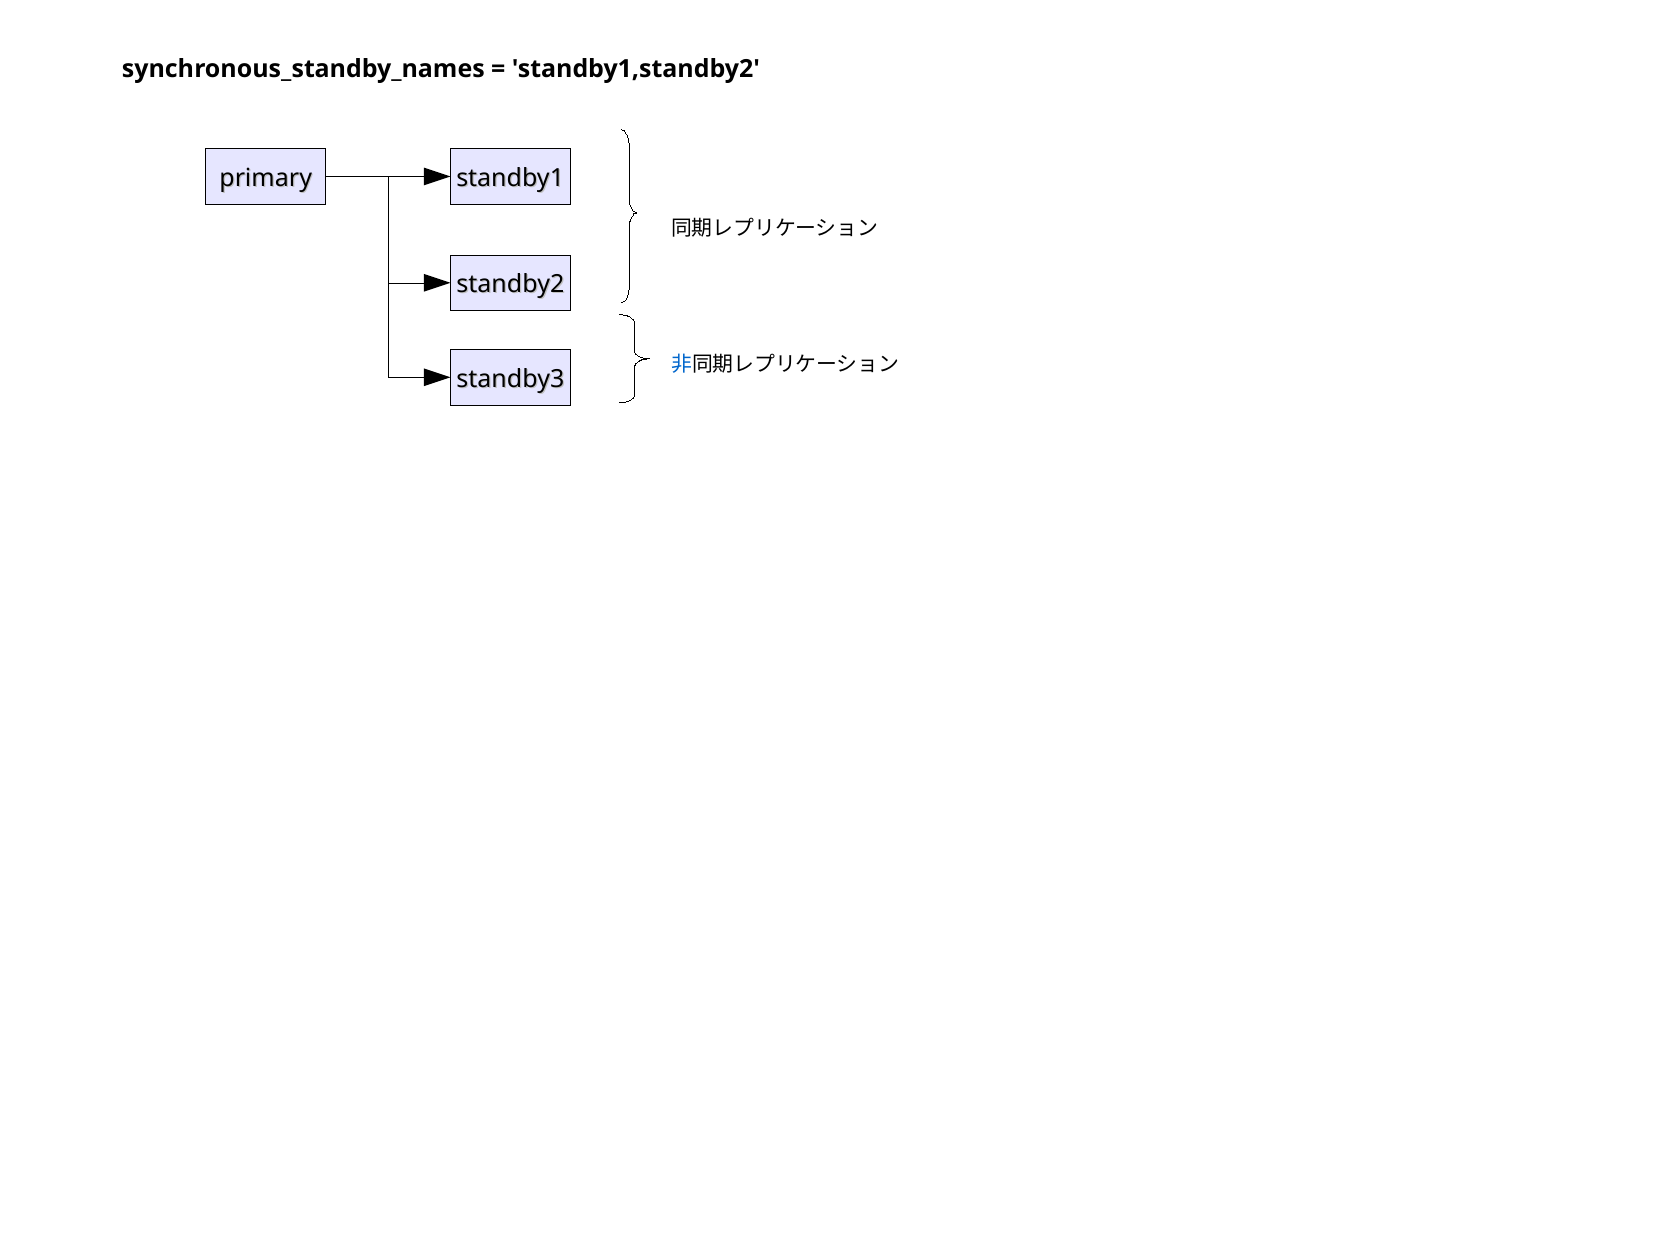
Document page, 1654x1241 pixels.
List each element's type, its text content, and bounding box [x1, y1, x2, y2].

text_box primary [205, 148, 326, 205]
text_box 同期レプリケーション [656, 203, 895, 247]
text_box 非同期レプリケーション [656, 339, 916, 383]
text_box standby3 [450, 349, 571, 406]
text_box standby1 [450, 148, 571, 205]
text_box synchronous_standby_names = 'standby1,standby2' [107, 43, 750, 92]
text_box standby2 [450, 255, 571, 311]
